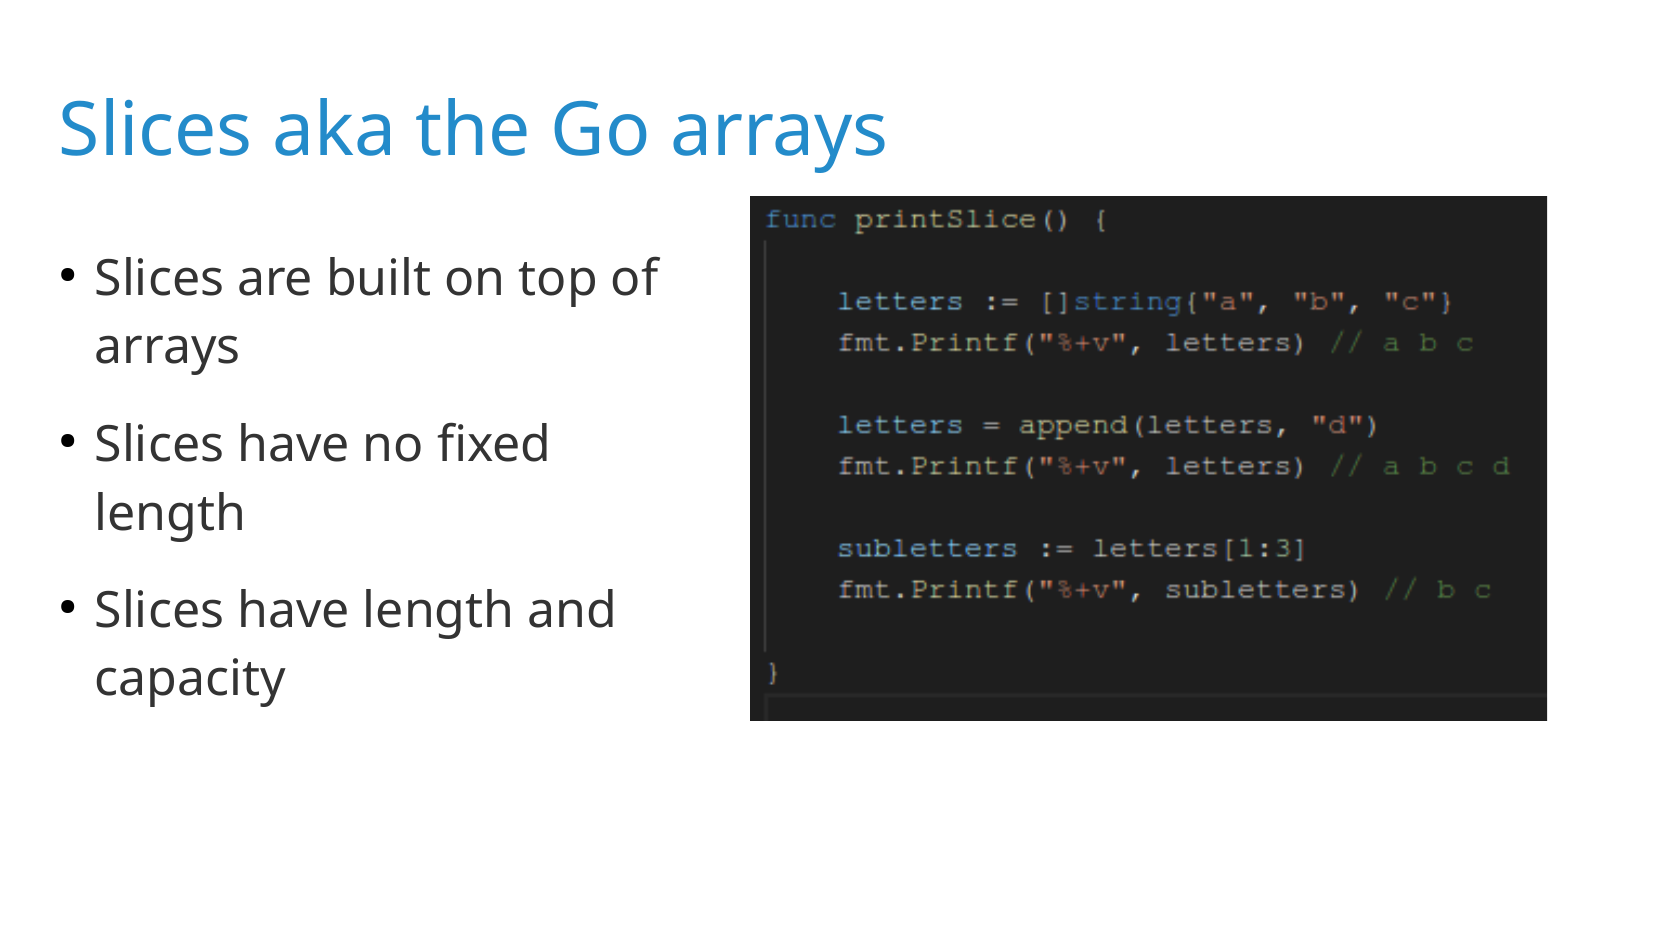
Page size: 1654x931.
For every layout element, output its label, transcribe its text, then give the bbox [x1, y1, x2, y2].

picture [750, 196, 1548, 721]
list Slices are built on top of arrays Slices have no fixed length Slices have length and capacity [59, 242, 662, 774]
title Slices aka the Go arrays [59, 59, 1595, 178]
